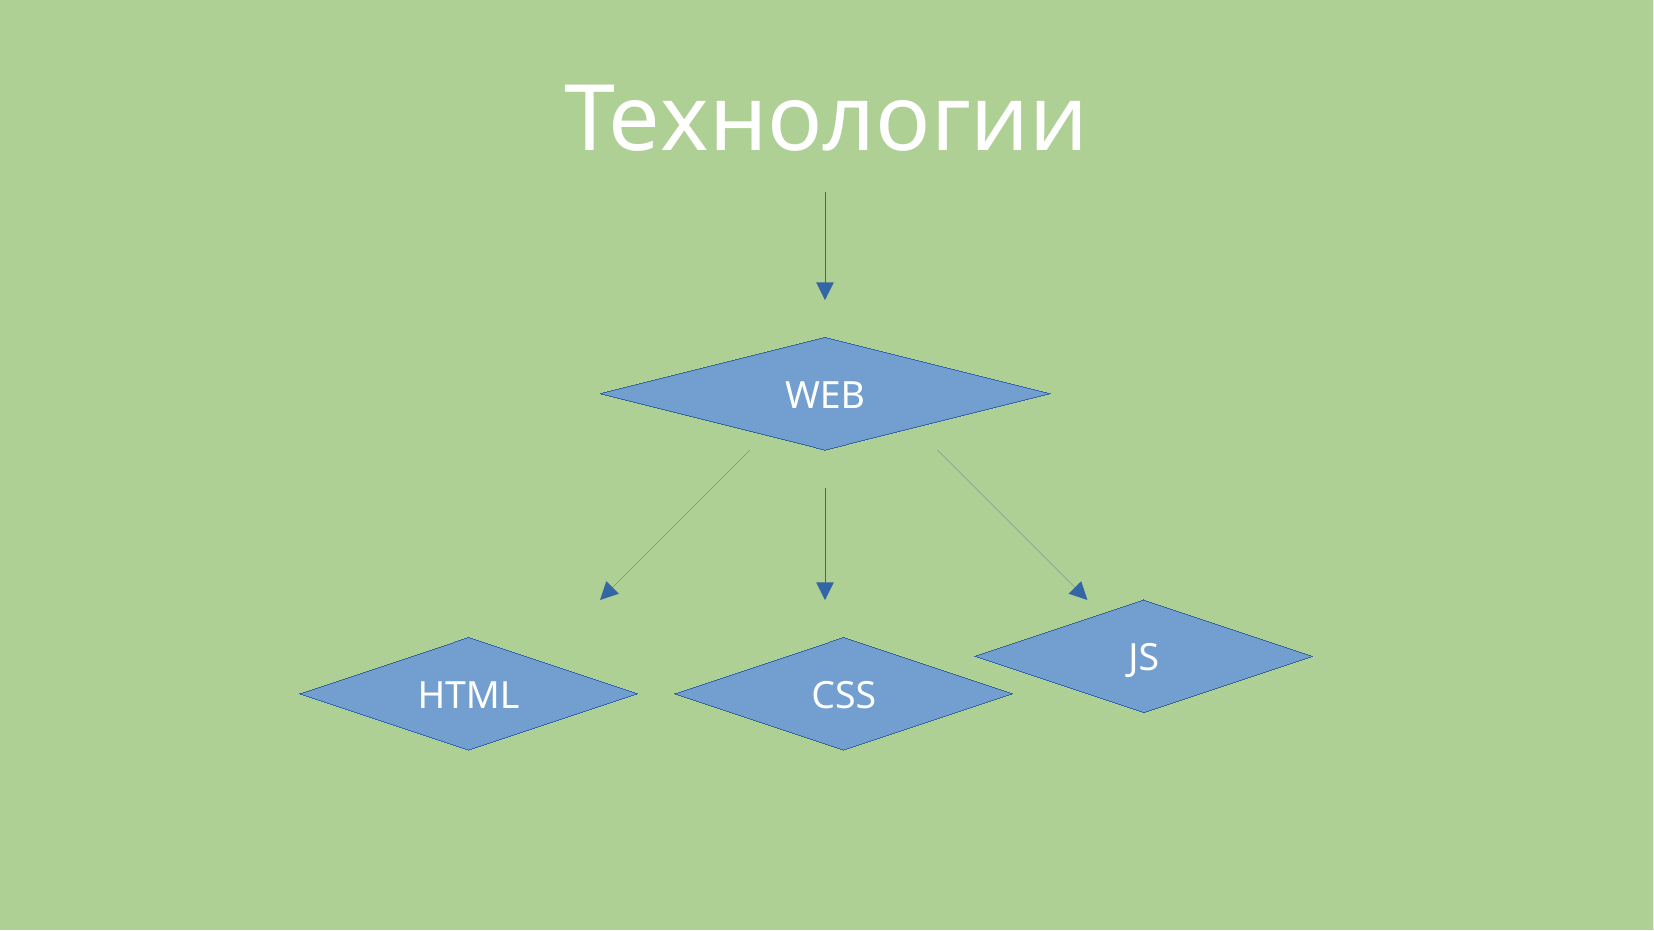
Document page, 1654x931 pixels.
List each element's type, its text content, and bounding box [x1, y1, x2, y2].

text_box CSS [674, 637, 1013, 751]
text_box HTML [299, 637, 638, 751]
title Технологии [82, 37, 1571, 193]
text_box WEB [600, 337, 1051, 451]
text_box JS [974, 599, 1313, 713]
